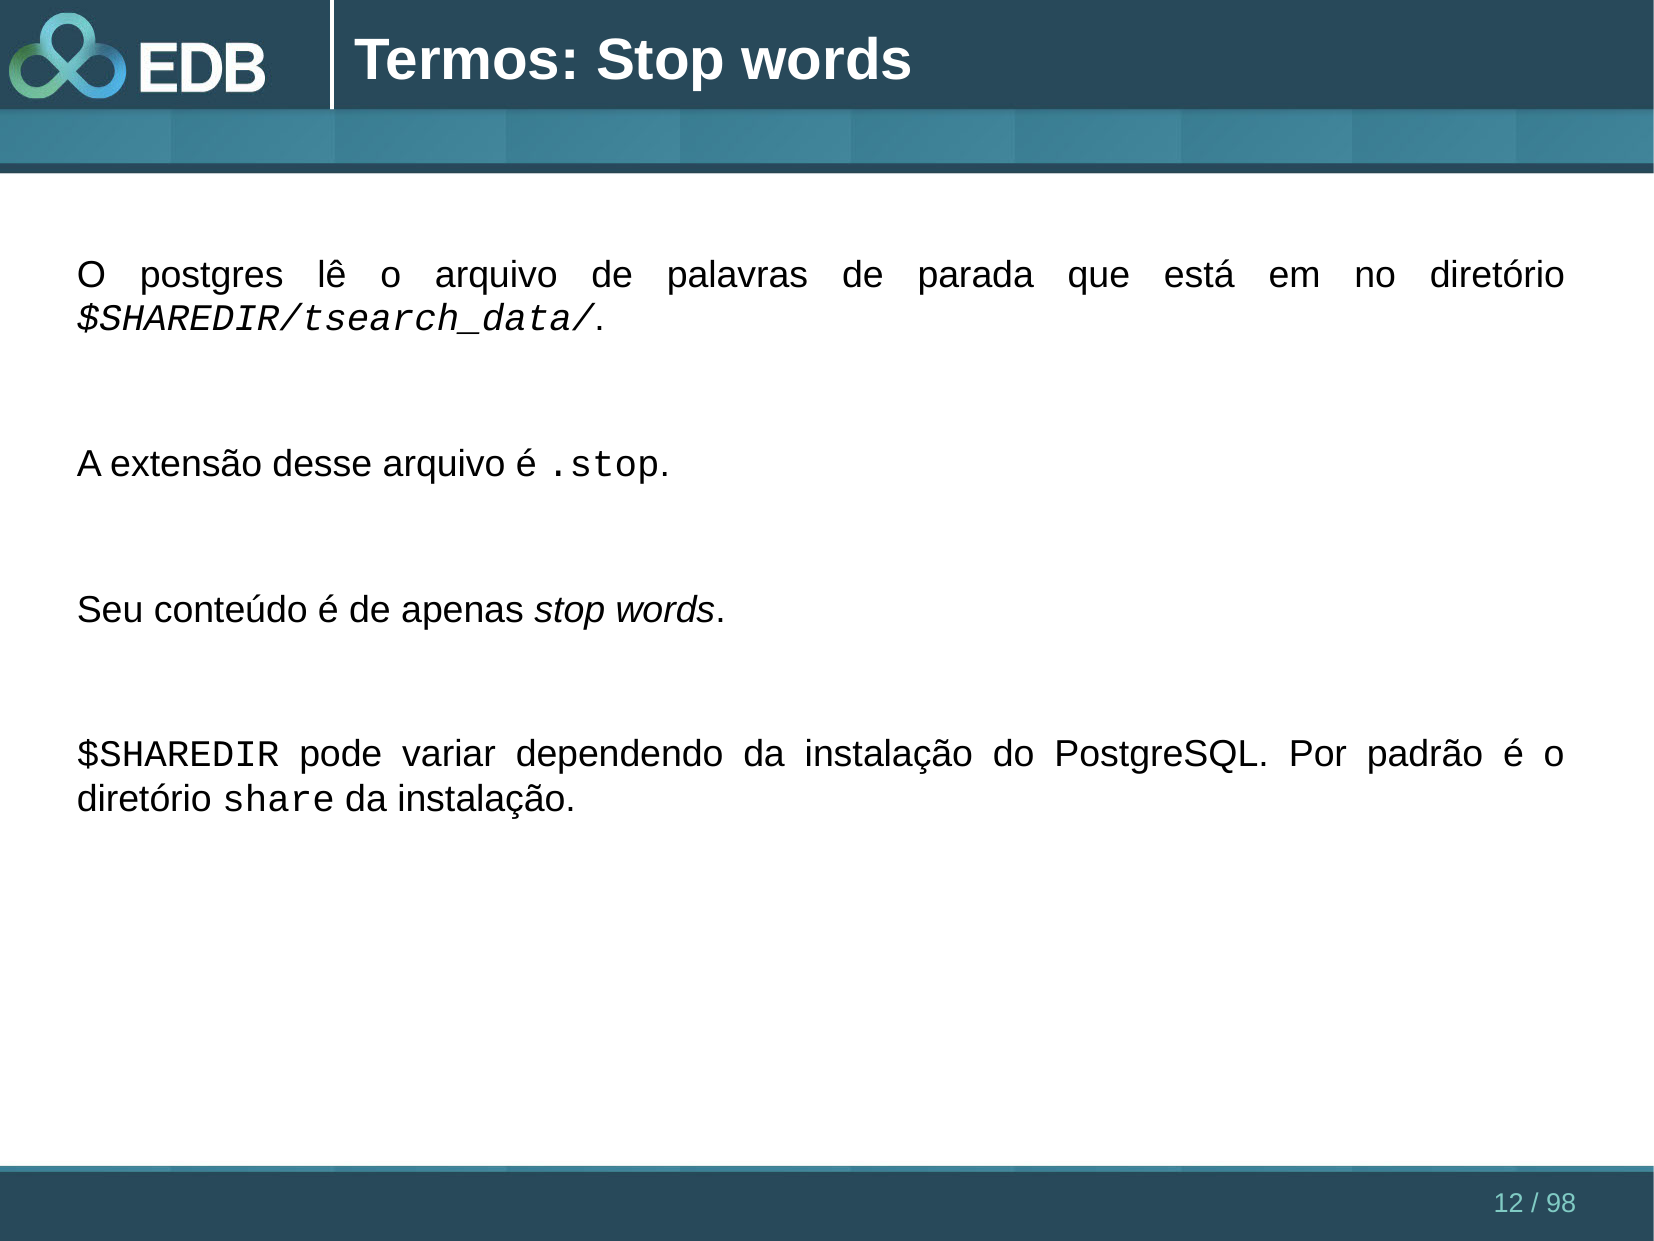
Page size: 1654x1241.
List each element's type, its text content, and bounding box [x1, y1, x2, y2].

list O postgres lê o arquivo de palavras de parada que está em no diretório $SHAREDIR/tsearch_data/. A extensão desse arquivo é .stop. Seu conteúdo é de apenas stop words. $SHAREDIR pode variar dependendo da instalação do PostgreSQL. Por padrão é o diretório share da instalação. [76, 253, 1565, 1098]
title Termos: Stop words [354, 26, 1595, 92]
picture [0, 0, 1654, 1241]
